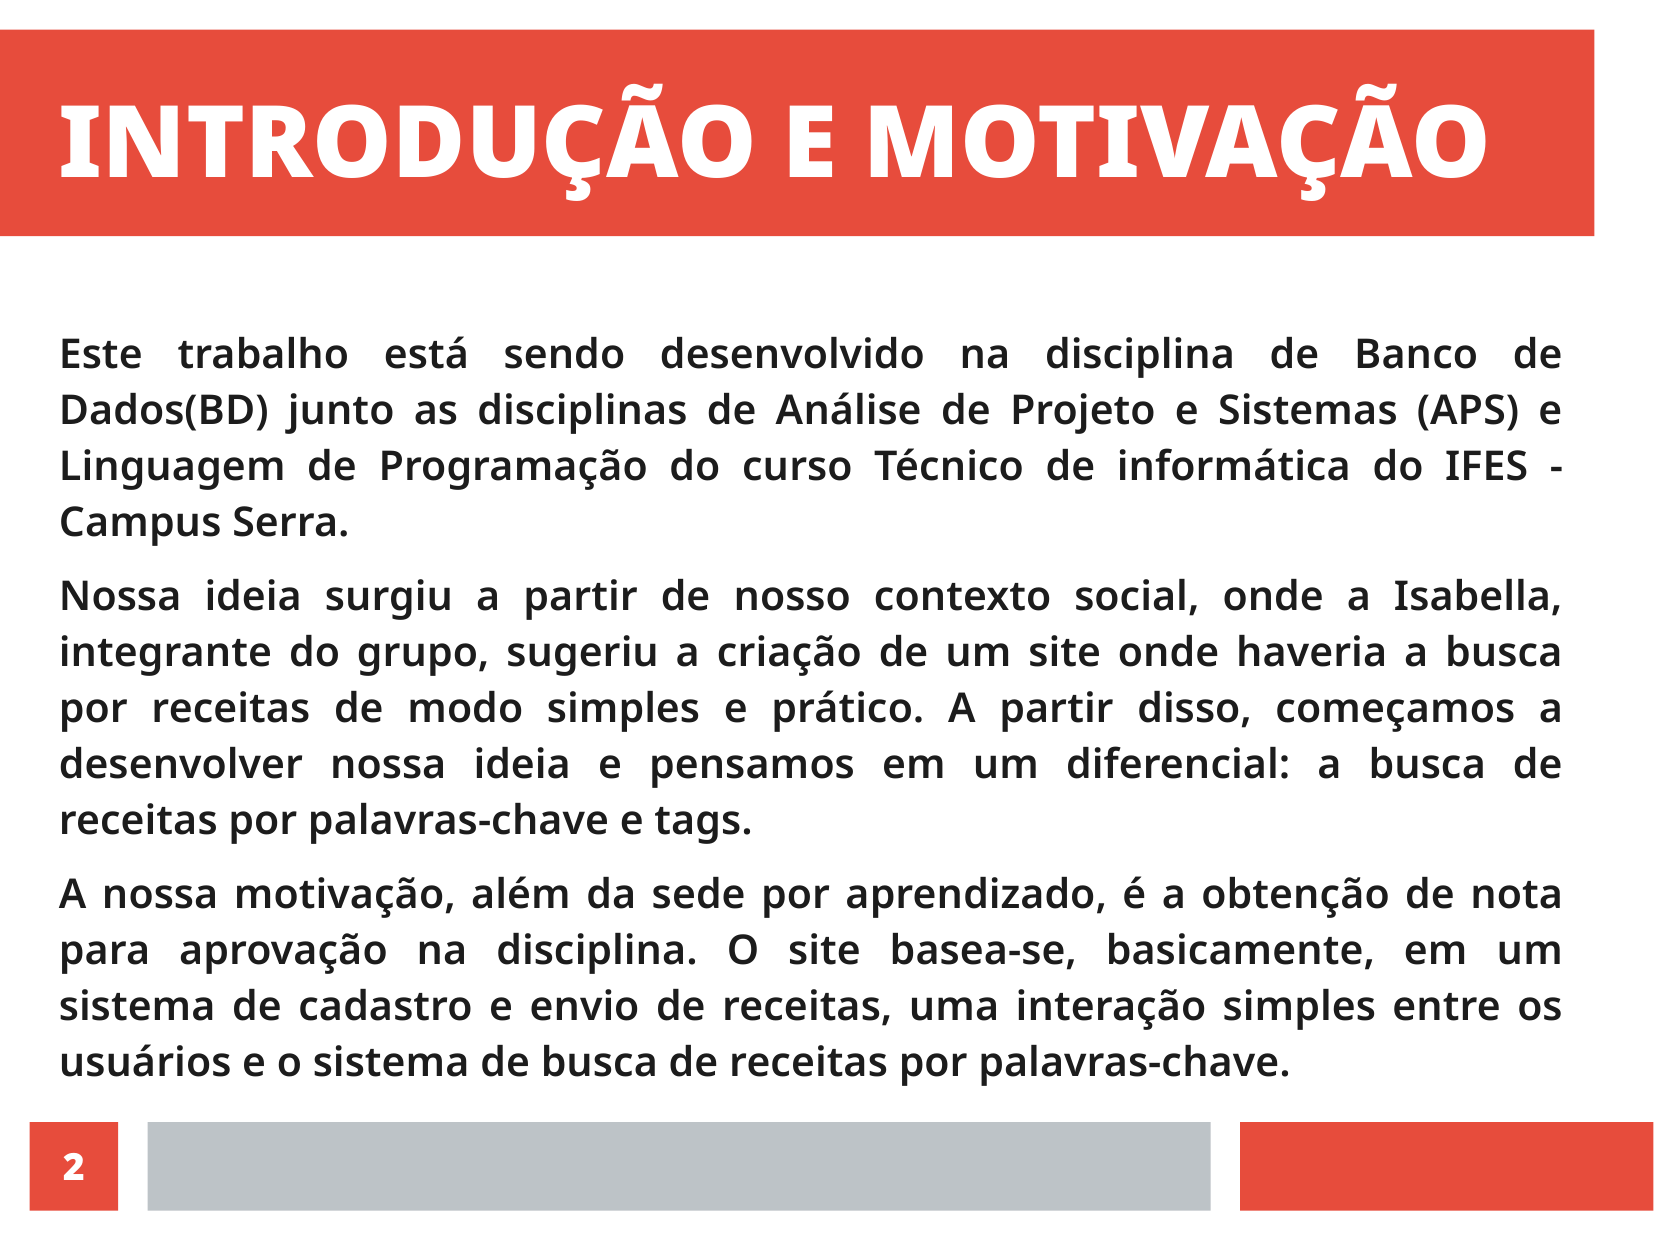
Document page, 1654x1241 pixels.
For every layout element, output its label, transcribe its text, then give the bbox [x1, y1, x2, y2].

list Este trabalho está sendo desenvolvido na disciplina de Banco de Dados(BD) junto as disciplinas de Análise de Projeto e Sistemas (APS) e Linguagem de Programação do curso Técnico de informática do IFES - Campus Serra. Nossa ideia surgiu a partir de nosso contexto social, onde a Isabella, integrante do grupo, sugeriu a criação de um site onde haveria a busca por receitas de modo simples e prático. A partir disso, começamos a desenvolver nossa ideia e pensamos em um diferencial: a busca de receitas por palavras-chave e tags. A nossa motivação, além da sede por aprendizado, é a obtenção de nota para aprovação na disciplina. O site basea-se, basicamente, em um sistema de cadastro e envio de receitas, uma interação simples entre os usuários e o sistema de busca de receitas por palavras-chave. [59, 324, 1565, 1093]
title INTRODUÇÃO E MOTIVAÇÃO [59, 59, 1595, 207]
